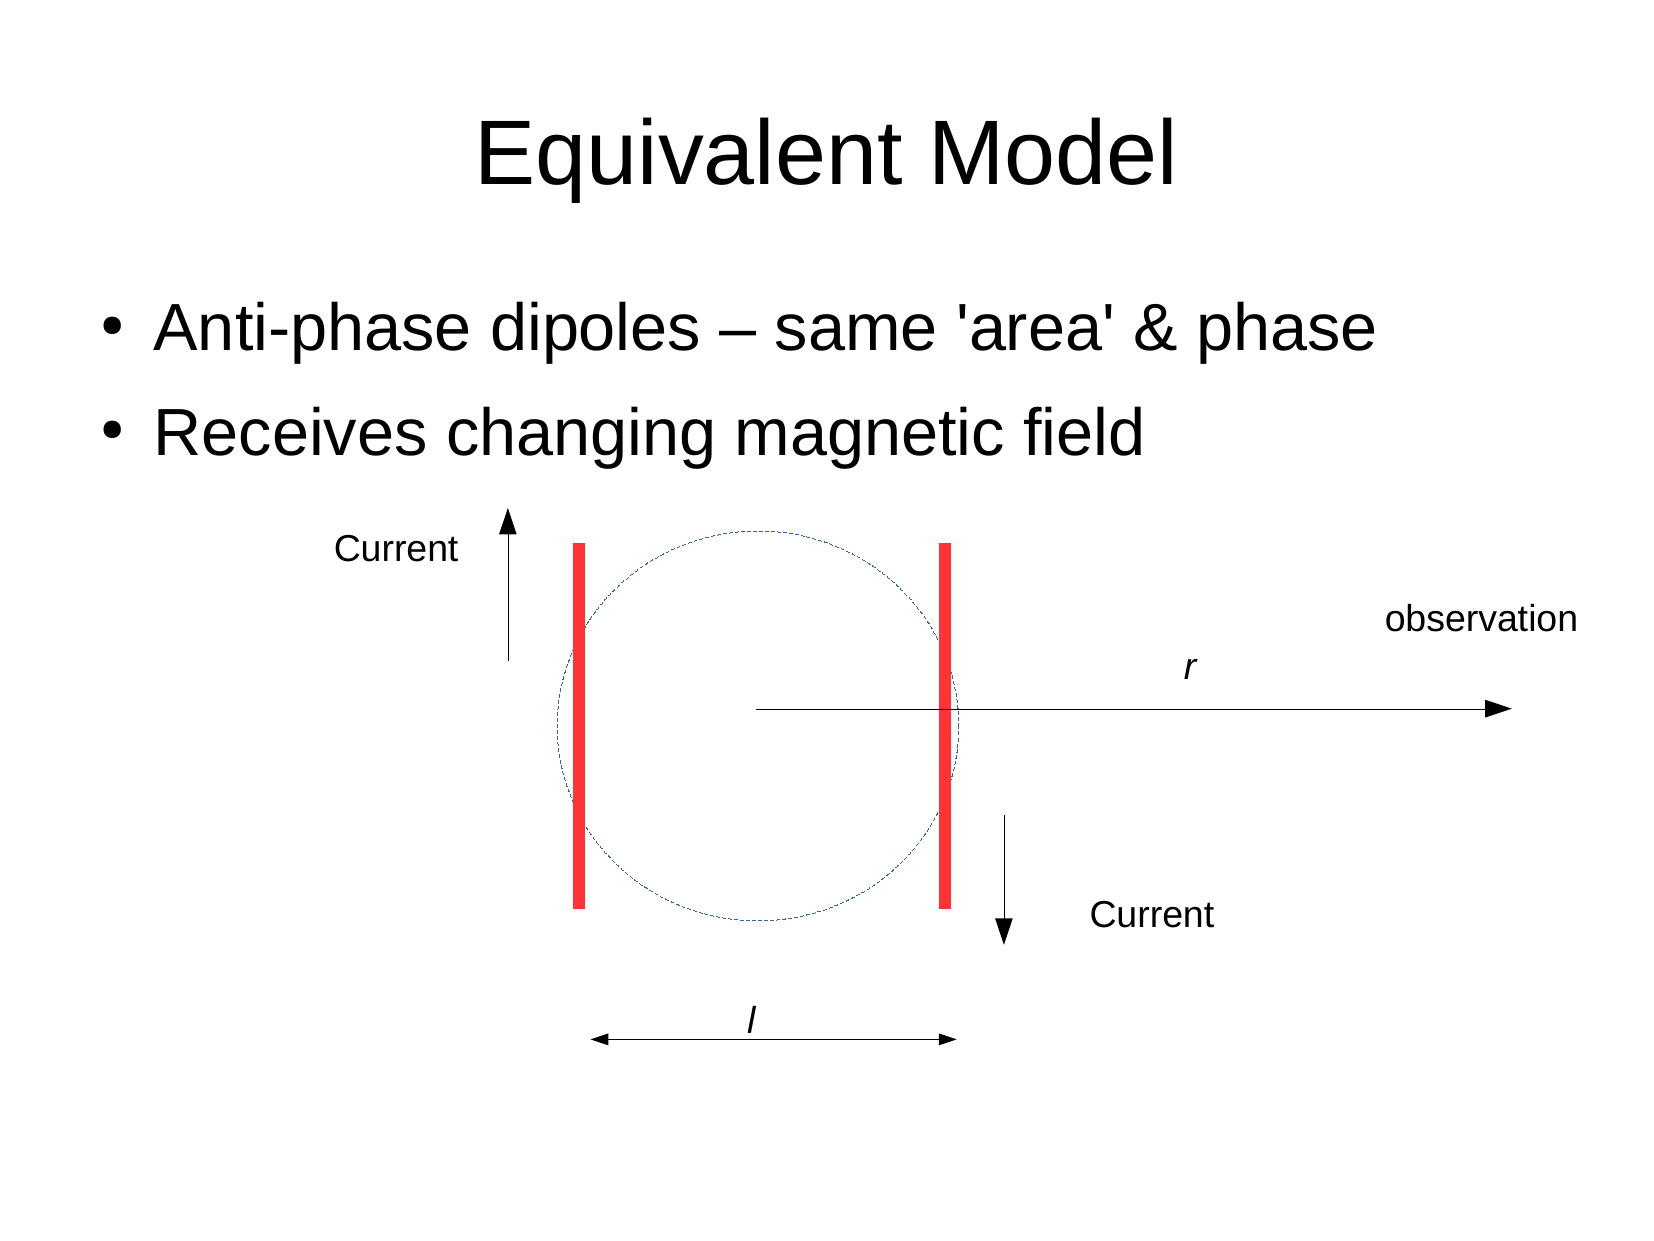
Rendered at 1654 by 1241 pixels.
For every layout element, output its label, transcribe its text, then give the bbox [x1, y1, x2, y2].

text_box r [1169, 637, 1212, 695]
title Equivalent Model [82, 49, 1571, 257]
list Anti-phase dipoles – same 'area' & phase Receives changing magnetic field [82, 290, 1571, 1010]
text_box l [732, 992, 851, 1091]
text_box Current [1074, 885, 1230, 943]
text_box Current [318, 519, 474, 577]
text_box observation [1370, 590, 1593, 648]
